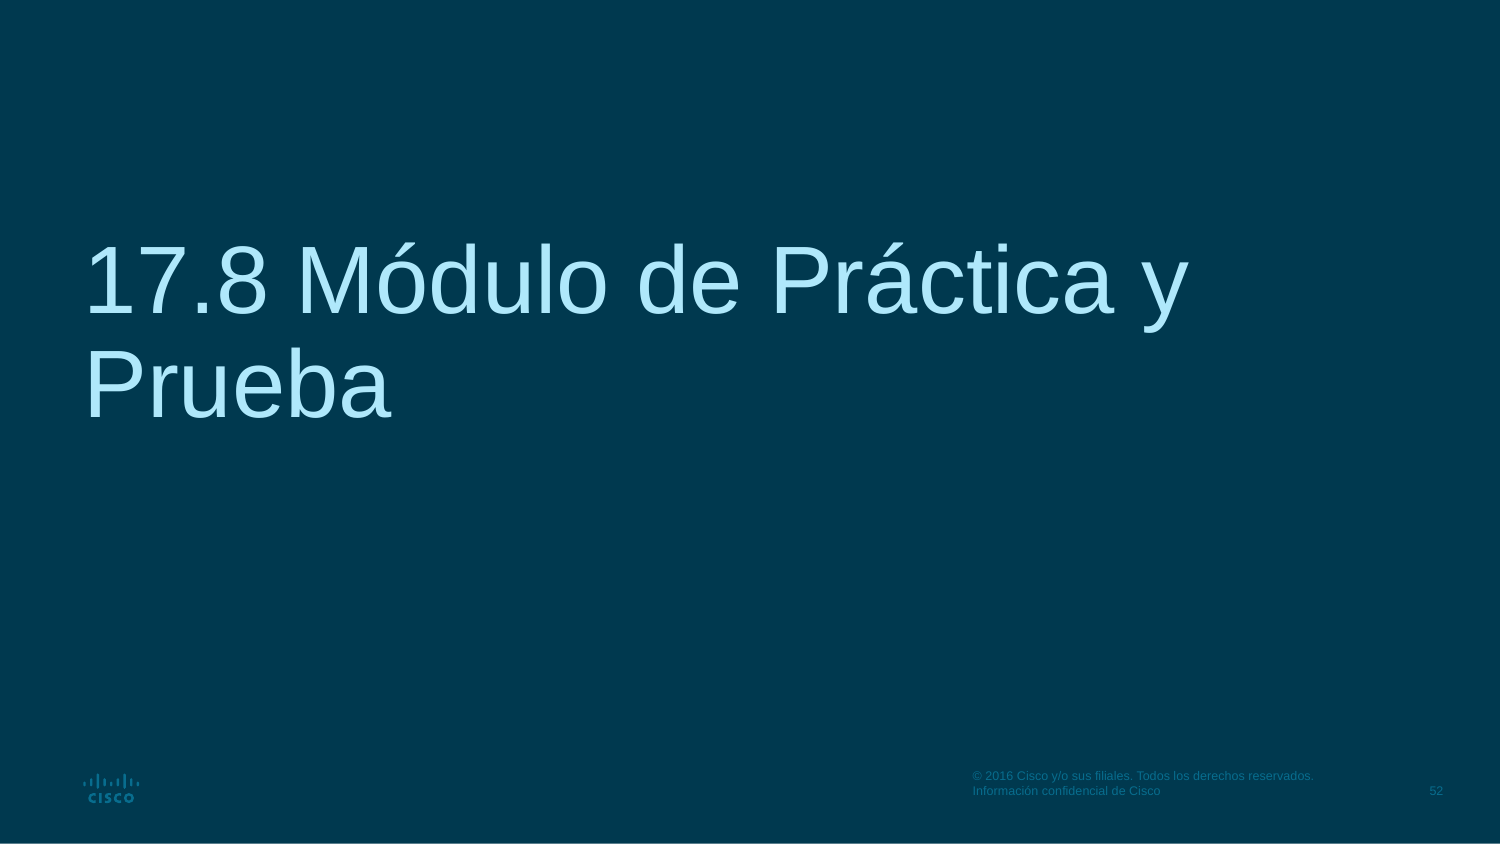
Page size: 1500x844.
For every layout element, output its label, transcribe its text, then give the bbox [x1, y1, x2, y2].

title 17.8 Módulo de Práctica y Prueba [68, 286, 1427, 446]
